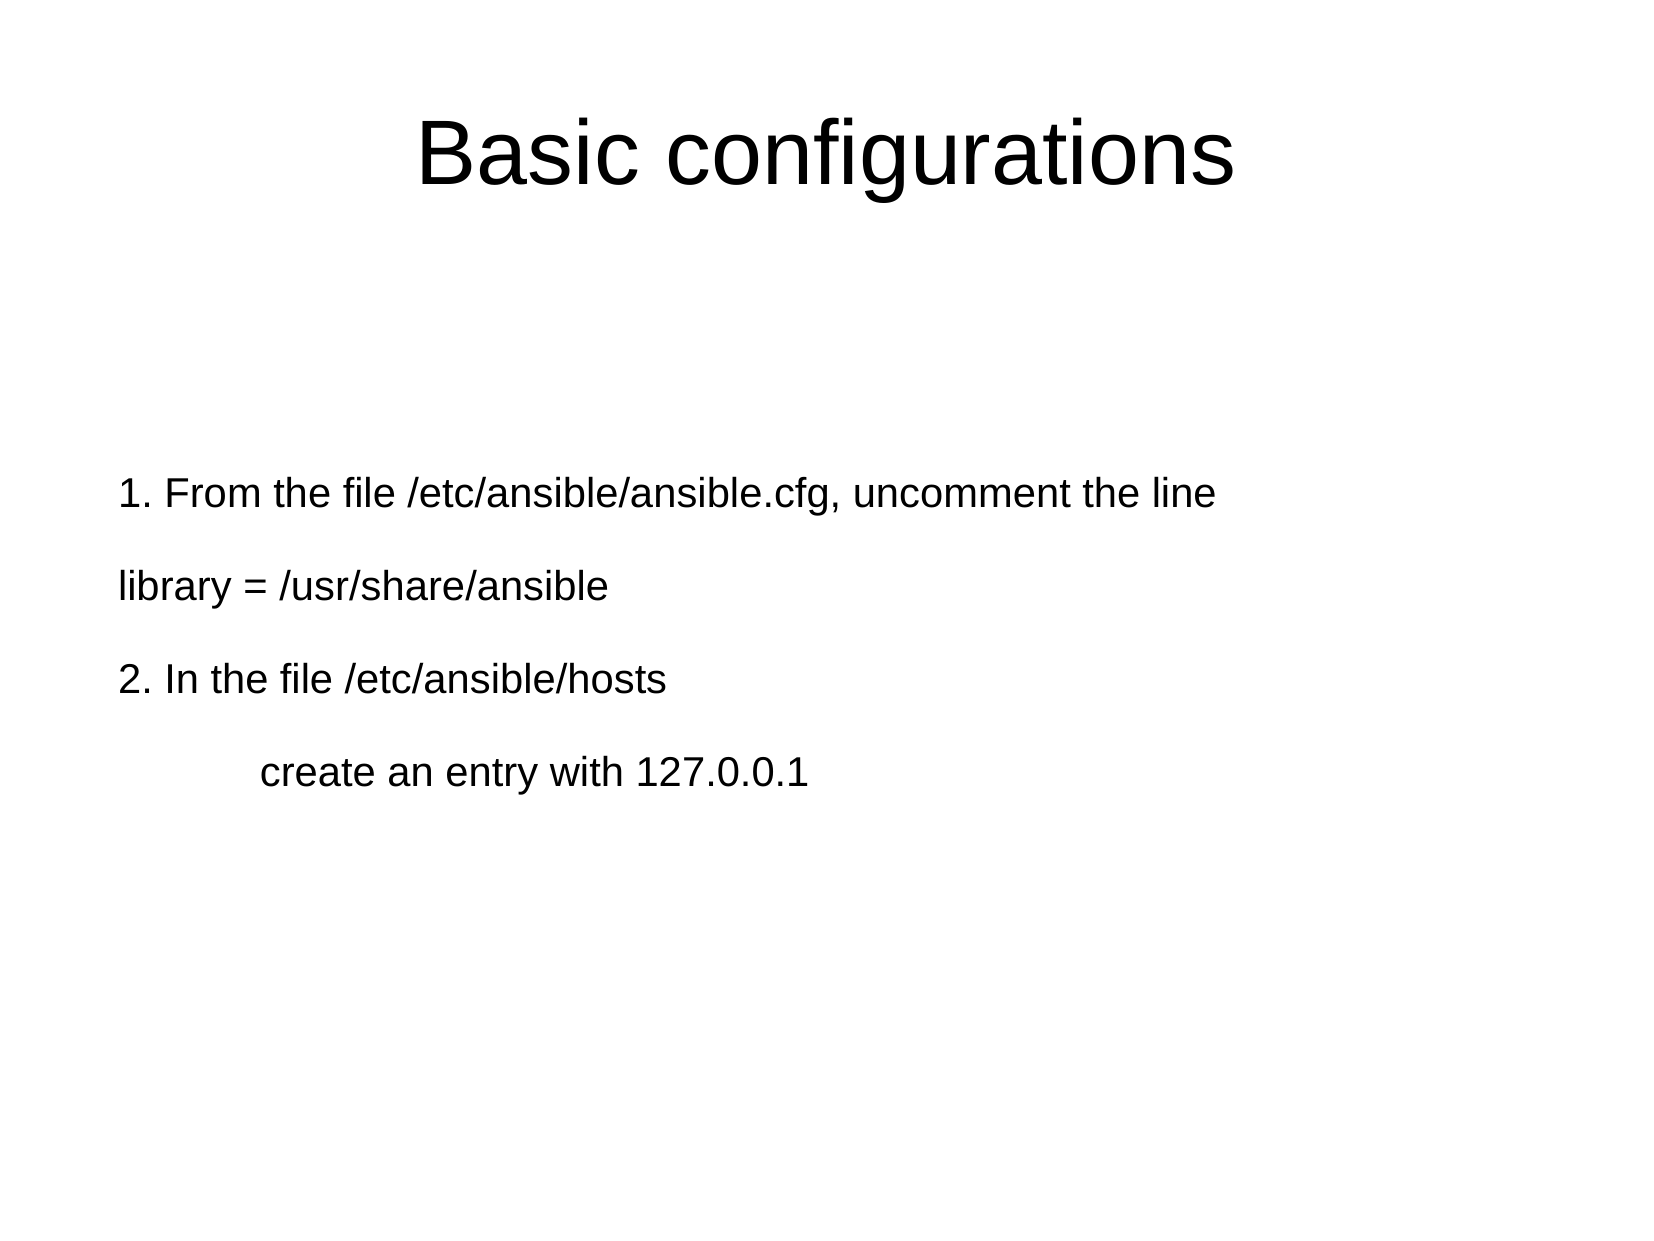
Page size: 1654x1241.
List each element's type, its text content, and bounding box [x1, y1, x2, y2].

title Basic configurations [82, 49, 1571, 225]
subtitle 1. From the file /etc/ansible/ansible.cfg, uncomment the line library = /usr/share/ansible 2. In the file /etc/ansible/hosts create an entry with 127.0.0.1 [82, 225, 1571, 1040]
